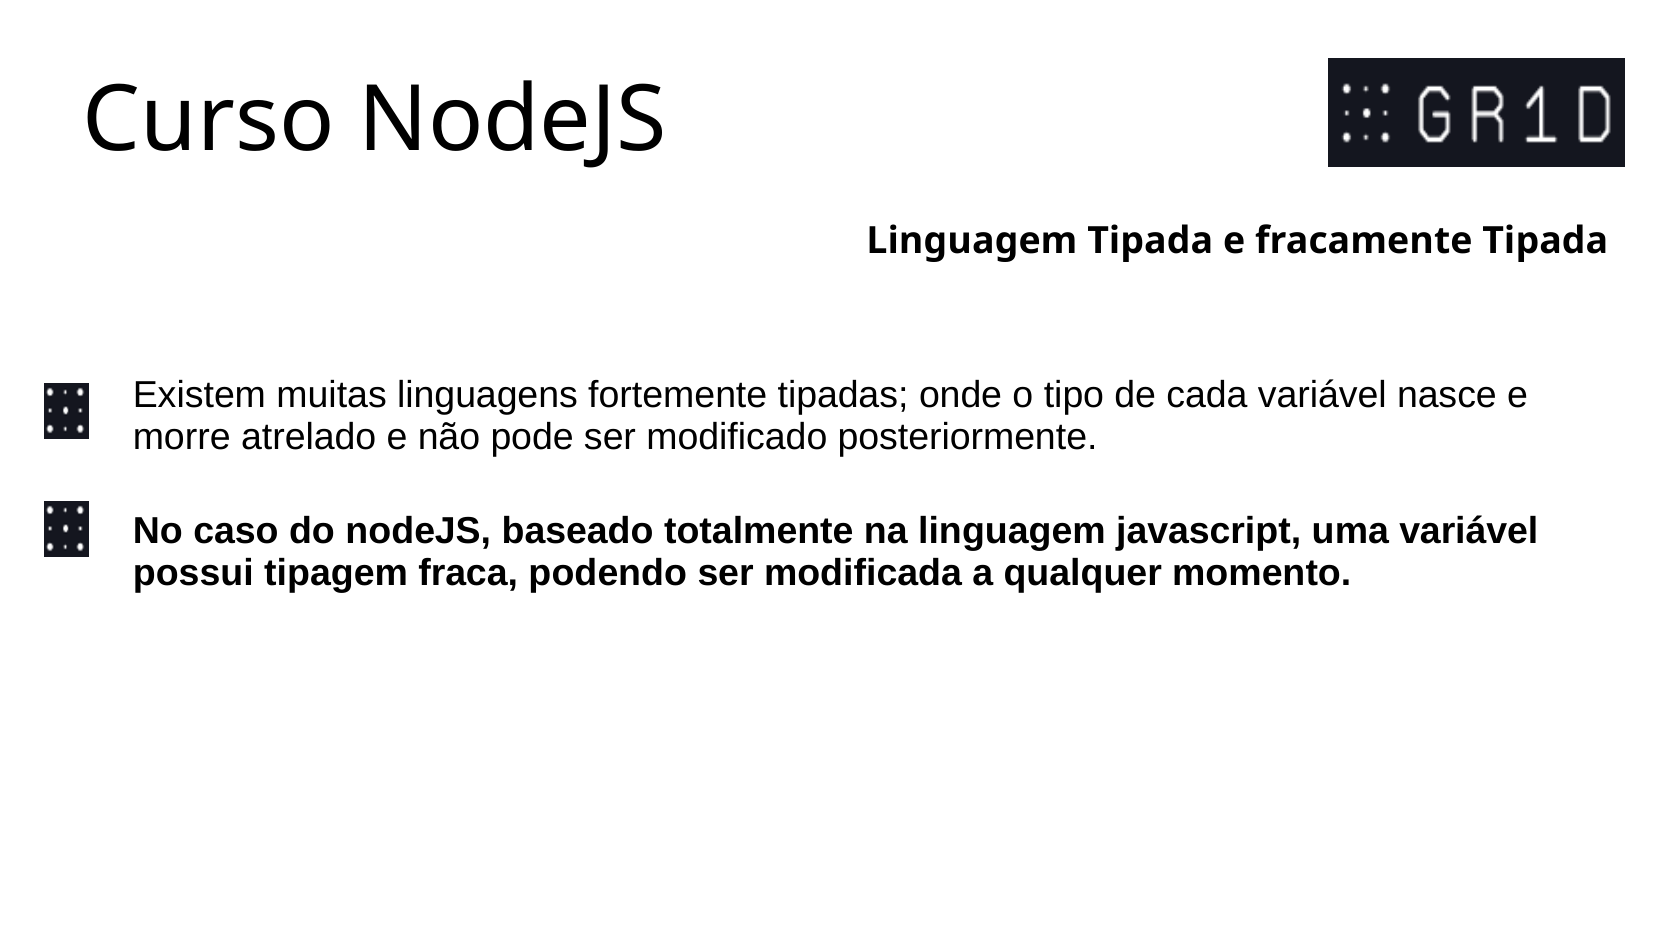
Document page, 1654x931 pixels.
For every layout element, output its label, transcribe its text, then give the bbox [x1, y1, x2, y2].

picture [44, 501, 89, 558]
title Curso NodeJS [82, 37, 1571, 193]
picture [1328, 58, 1625, 167]
text_box No caso do nodeJS, baseado totalmente na linguagem javascript, uma variável possui tipagem fraca, podendo ser modificada a qualquer momento. [118, 501, 1625, 601]
text_box Existem muitas linguagens fortemente tipadas; onde o tipo de cada variável nasce e morre atrelado e não pode ser modificado posteriormente. [118, 365, 1625, 465]
text_box Linguagem Tipada e fracamente Tipada [118, 206, 1625, 264]
picture [44, 383, 89, 439]
